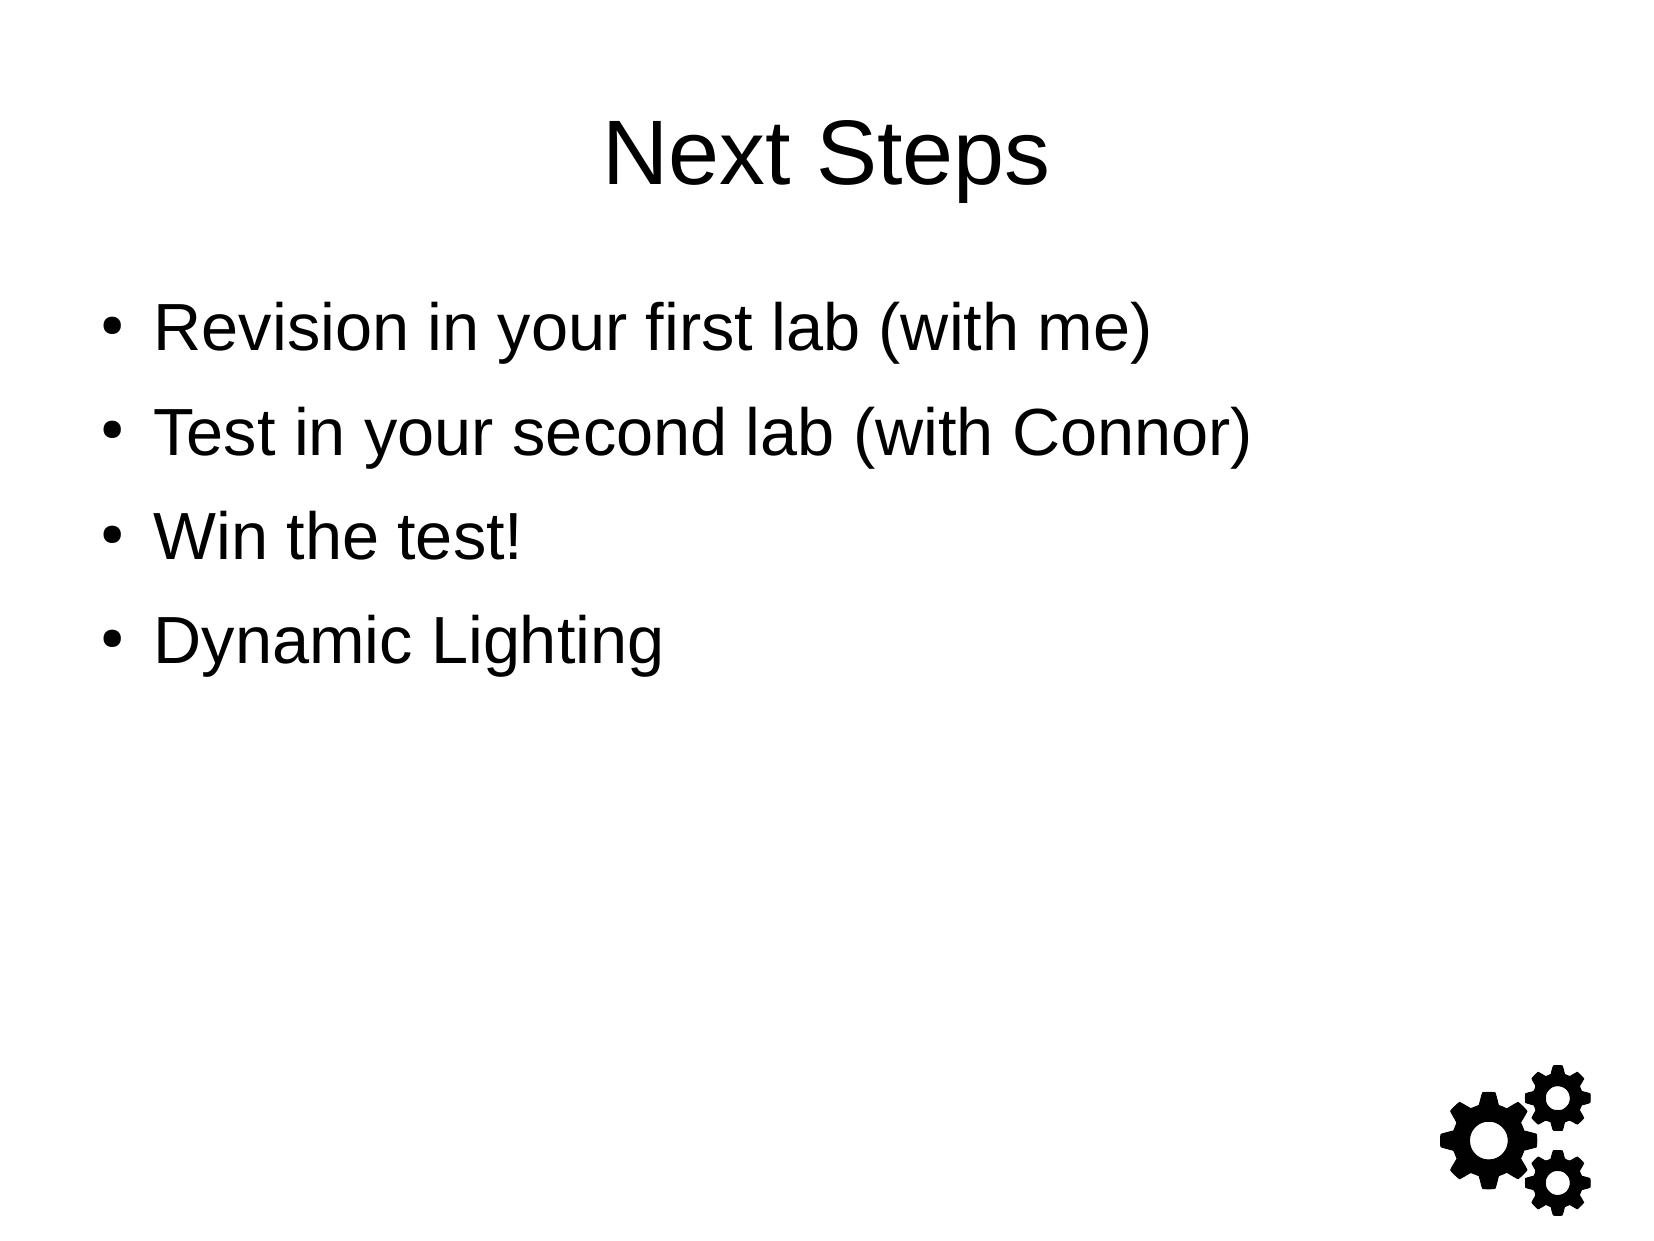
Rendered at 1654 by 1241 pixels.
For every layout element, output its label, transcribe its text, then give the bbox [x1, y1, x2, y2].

title Next Steps [82, 49, 1571, 257]
picture [1440, 1065, 1591, 1216]
list Revision in your first lab (with me) Test in your second lab (with Connor) Win the test! Dynamic Lighting [82, 290, 1571, 1010]
